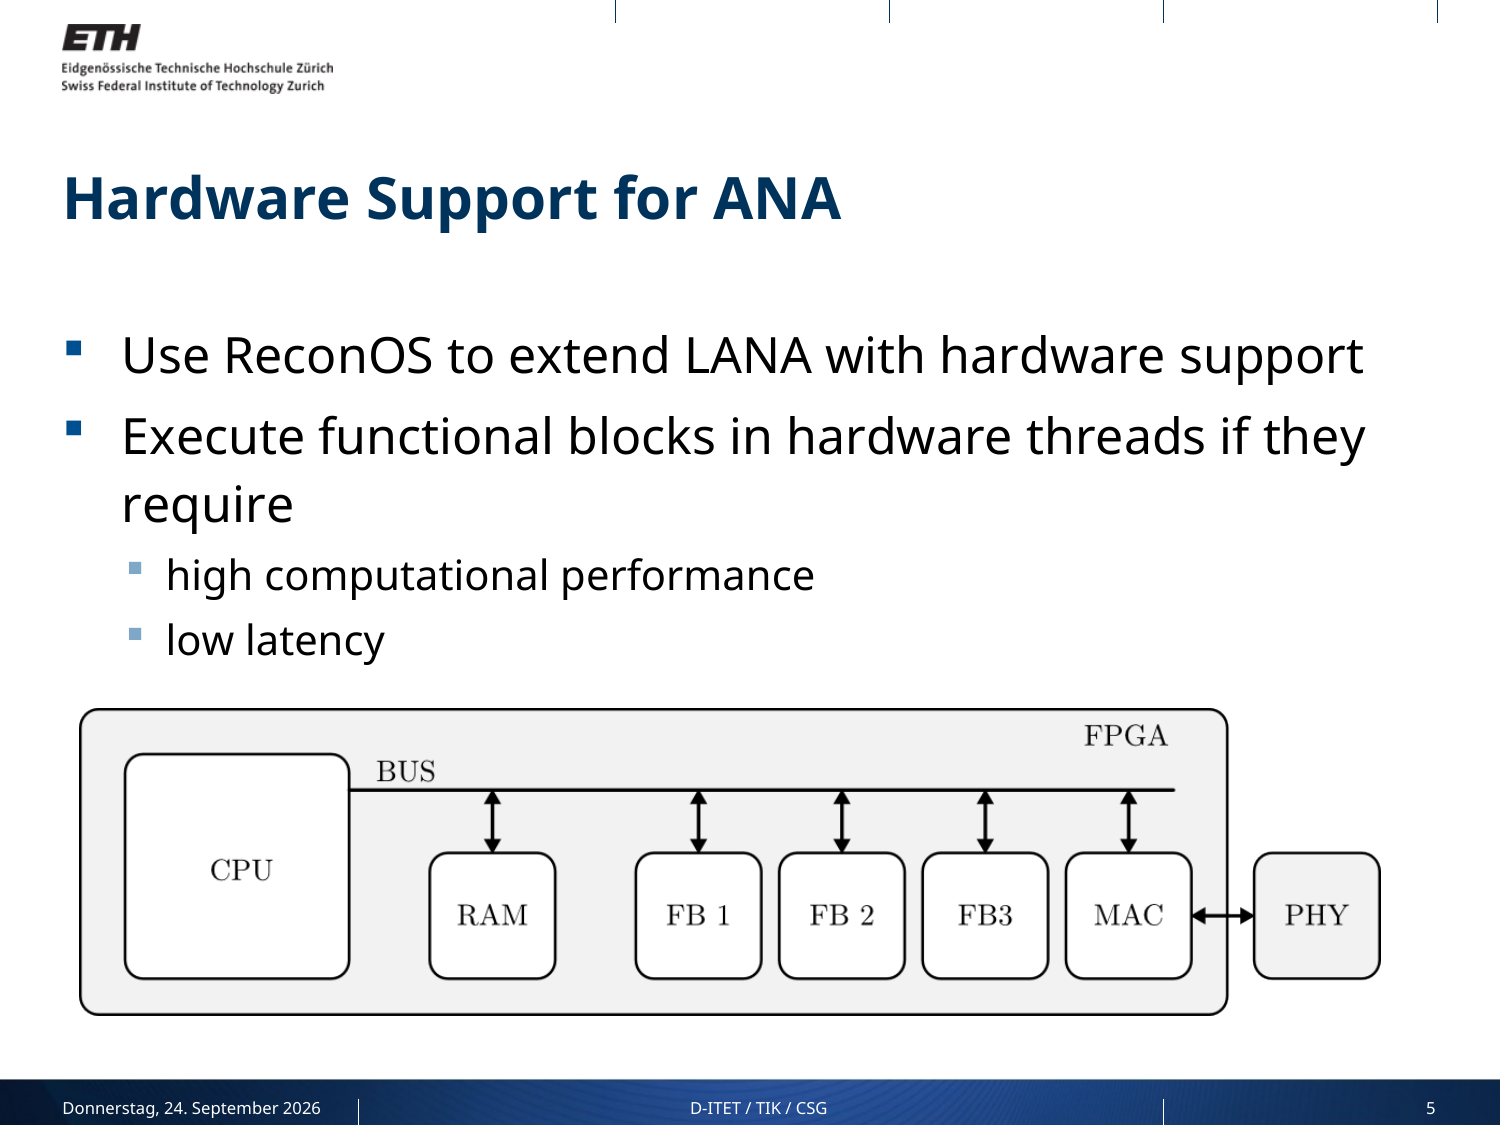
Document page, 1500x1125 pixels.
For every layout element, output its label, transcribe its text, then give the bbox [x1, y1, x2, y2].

title Hardware Support for ANA [62, 157, 1438, 296]
picture [62, 24, 333, 94]
picture [0, 1078, 1500, 1125]
list Use ReconOS to extend LANA with hardware support Execute functional blocks in hardware threads if they require high computational performance low latency [62, 319, 1438, 1067]
